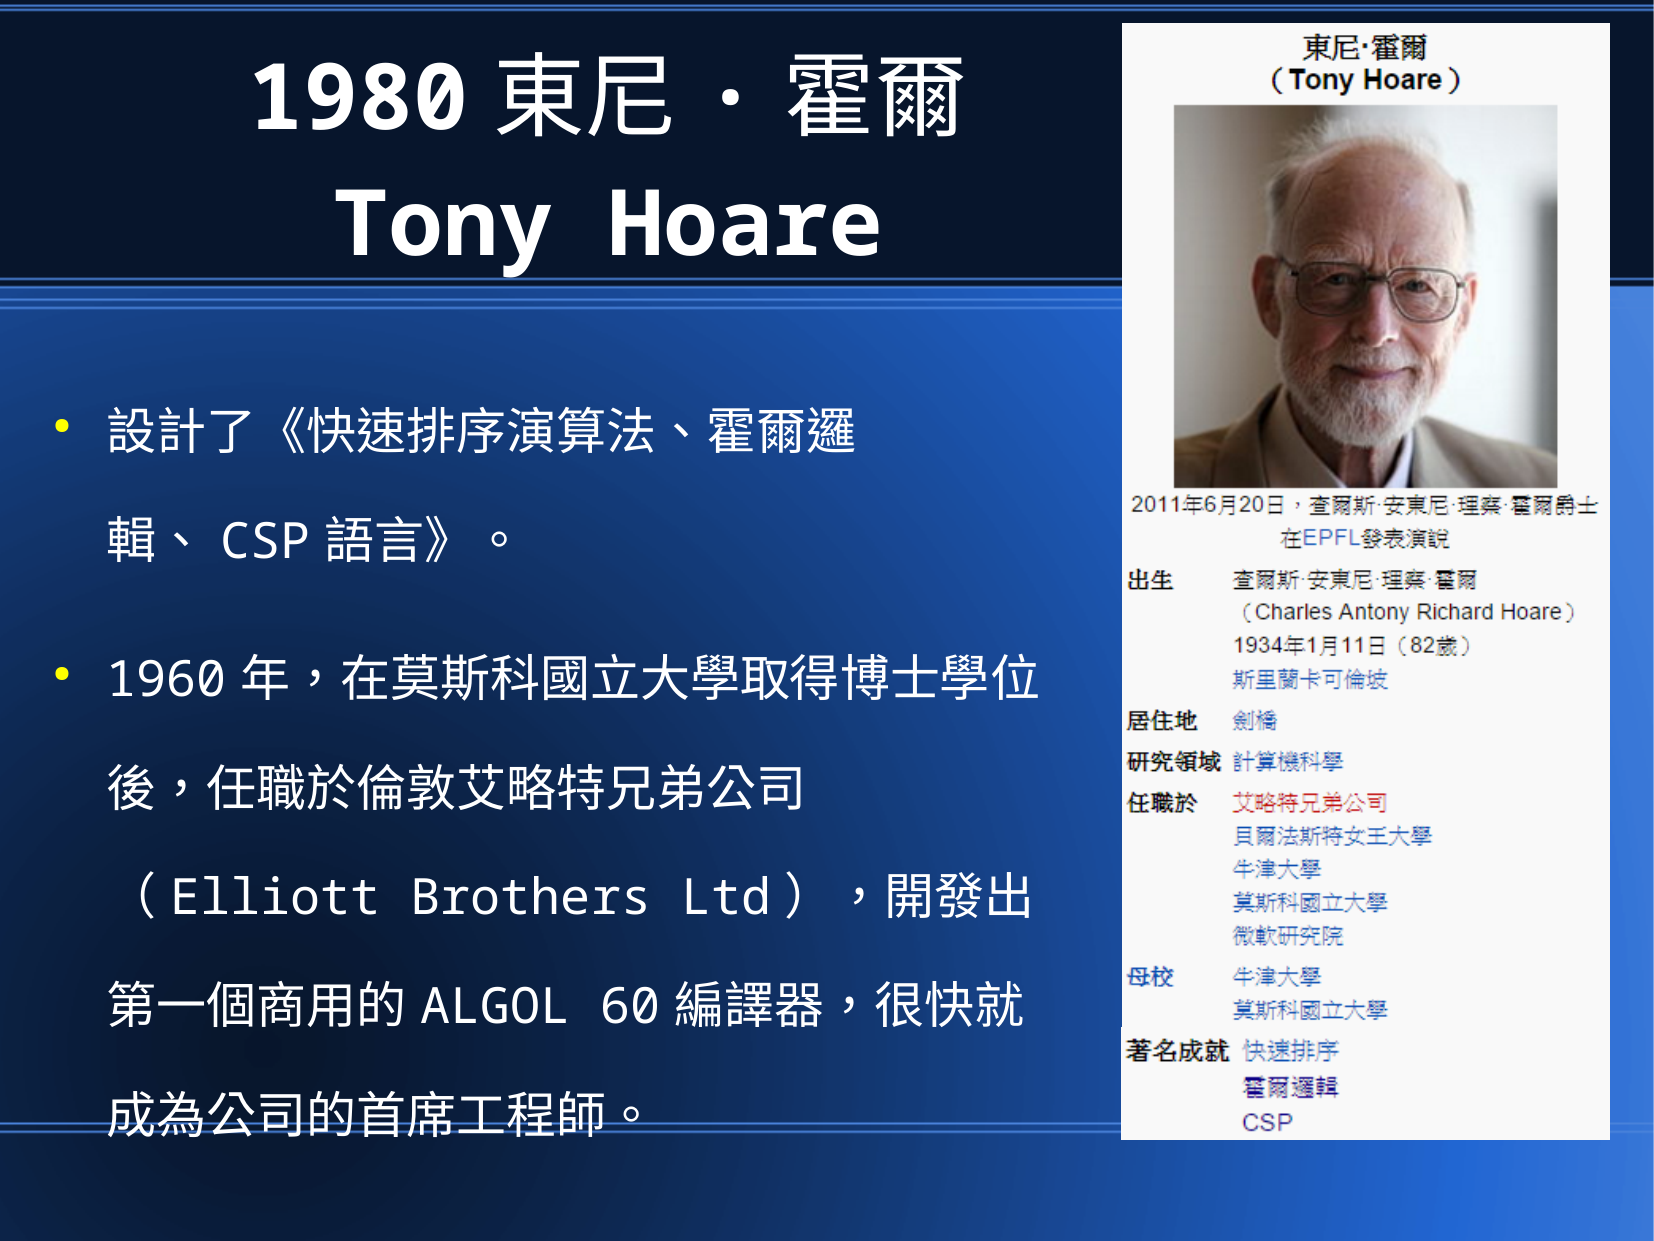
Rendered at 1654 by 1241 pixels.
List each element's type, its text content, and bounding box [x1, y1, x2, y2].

list 設計了《快速排序演算法、霍爾邏輯、CSP語言》。 1960年，在莫斯科國立大學取得博士學位後，任職於倫敦艾略特兄弟公司（Elliott Brothers Ltd），開發出第一個商用的ALGOL 60編譯器，很快就成為公司的首席工程師。 [35, 355, 1052, 1170]
title 1980東尼·霍爾 Tony Hoare [82, 32, 1122, 273]
picture [0, 0, 1654, 1241]
